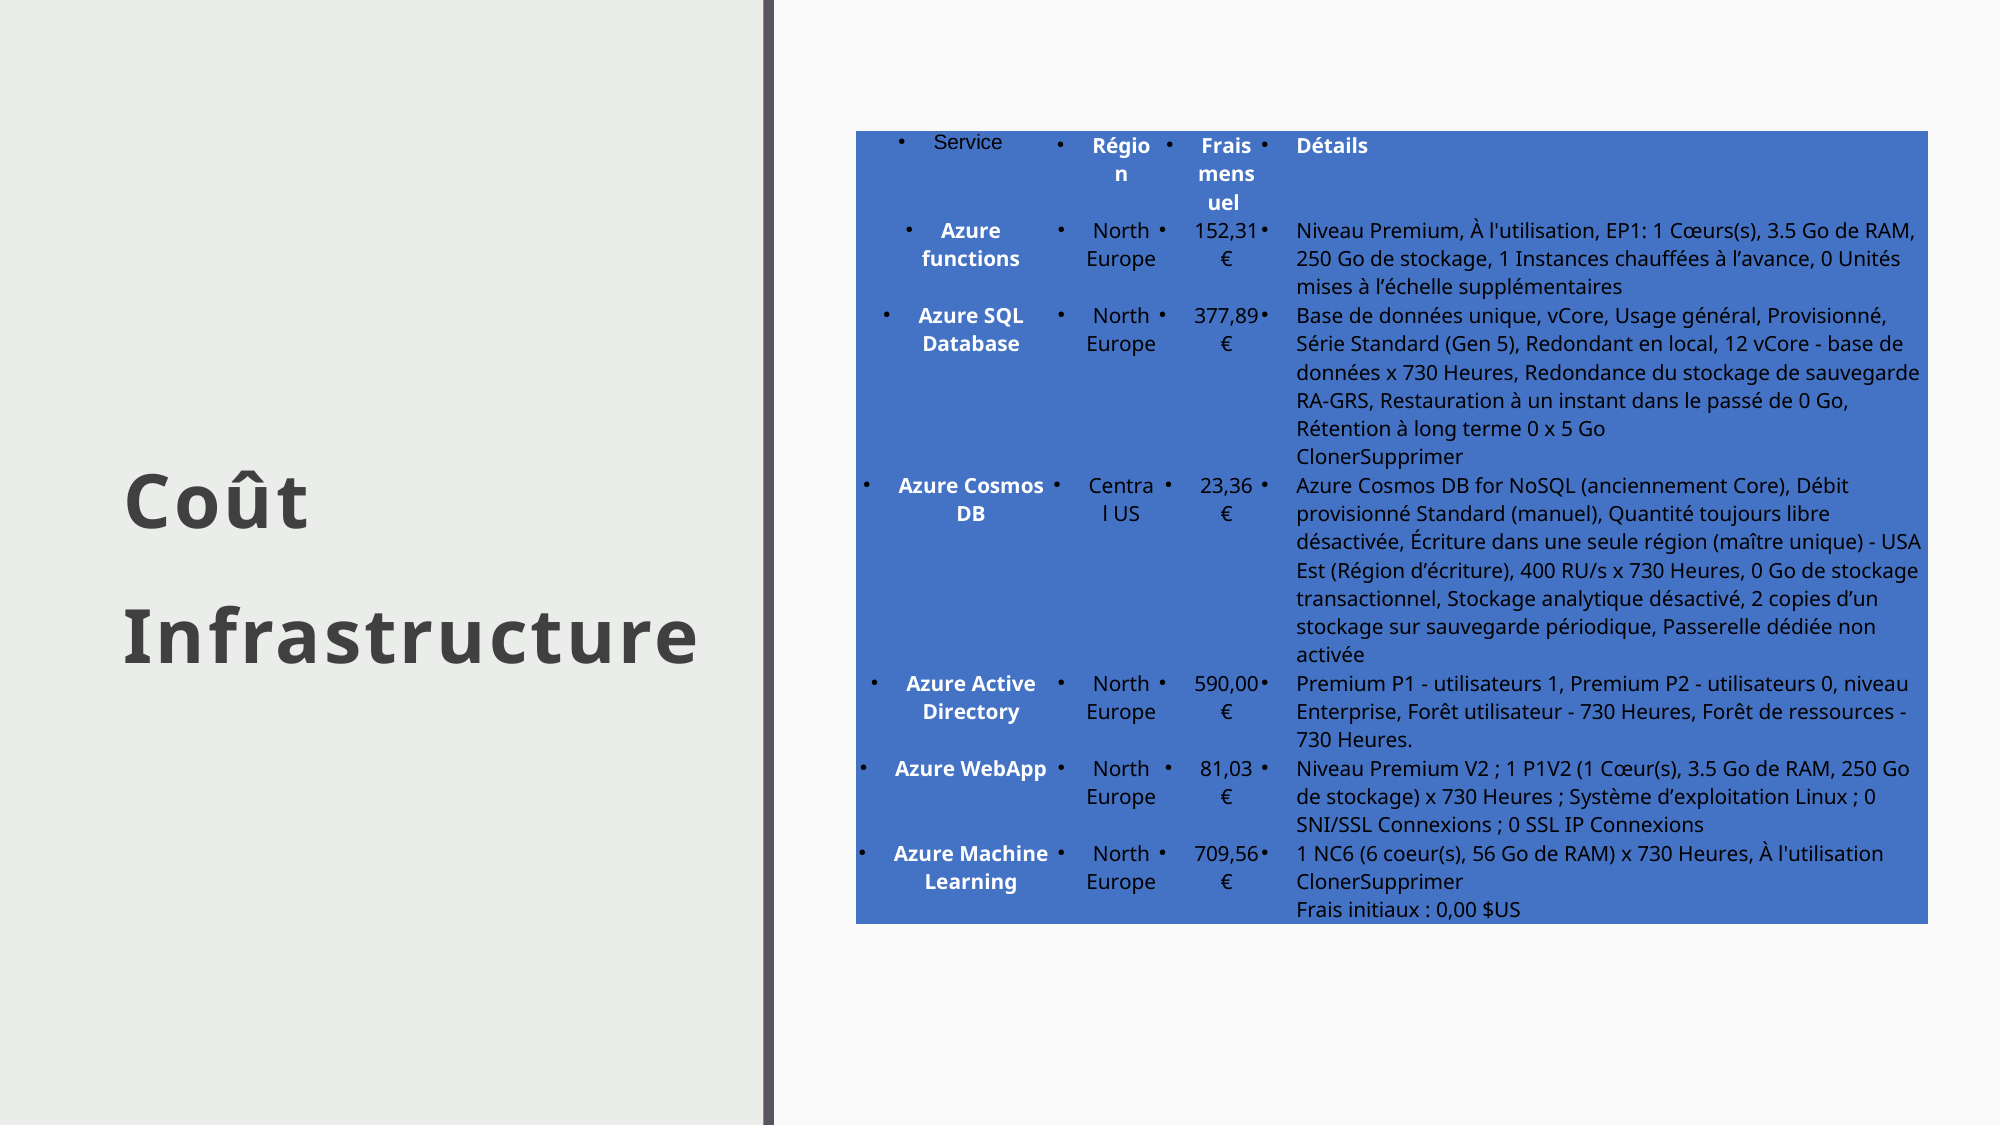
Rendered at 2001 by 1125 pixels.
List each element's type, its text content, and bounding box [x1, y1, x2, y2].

table_cell Azure SQL Database [856, 301, 1051, 471]
table_cell North Europe [1051, 301, 1156, 471]
table_cell 709,56 € [1156, 839, 1261, 924]
table_cell Azure Cosmos DB for NoSQL (anciennement Core), Débit provisionné Standard (manuel), Quantité toujours libre désactivée, Écriture dans une seule région (maître unique) - USA Est (Région d’écriture), 400 RU/s x 730 Heures, 0 Go de stockage transactionnel, Stockage analytique désactivé, 2 copies d’un stockage sur sauvegarde périodique, Passerelle dédiée non activée [1261, 471, 1928, 669]
title Coût Infrastructure [105, 115, 771, 969]
table_header Région [1051, 131, 1156, 216]
table_cell Base de données unique, vCore, Usage général, Provisionné, Série Standard (Gen 5), Redondant en local, 12 vCore - base de données x 730 Heures, Redondance du stockage de sauvegarde RA-GRS, Restauration à un instant dans le passé de 0 Go, Rétention à long terme 0 x 5 Go ClonerSupprimer [1261, 301, 1928, 471]
table_cell Azure Cosmos DB [856, 471, 1051, 669]
table_cell Azure Active Directory [856, 669, 1051, 754]
table_header Détails [1261, 131, 1928, 216]
table_cell Niveau Premium, À l'utilisation, EP1: 1 Cœurs(s), 3.5 Go de RAM, 250 Go de stockage, 1 Instances chauffées à l’avance, 0 Unités mises à l’échelle supplémentaires [1261, 216, 1928, 301]
table_cell 152,31 € [1156, 216, 1261, 301]
table_cell North Europe [1051, 216, 1156, 301]
table_cell 1 NC6 (6 coeur(s), 56 Go de RAM) x 730 Heures, À l'utilisation ClonerSupprimer Frais initiaux : 0,00 $US [1261, 839, 1928, 924]
table_cell 81,03 € [1156, 754, 1261, 839]
table_cell North Europe [1051, 669, 1156, 754]
table_header Service [856, 131, 1051, 216]
table_cell Niveau Premium V2 ; 1 P1V2 (1 Cœur(s), 3.5 Go de RAM, 250 Go de stockage) x 730 Heures ; Système d’exploitation Linux ; 0 SNI/SSL Connexions ; 0 SSL IP Connexions [1261, 754, 1928, 839]
table_cell Azure functions [856, 216, 1051, 301]
table_cell Central US [1051, 471, 1156, 669]
table_cell Premium P1 - utilisateurs 1, Premium P2 - utilisateurs 0, niveau Enterprise, Forêt utilisateur - 730 Heures, Forêt de ressources - 730 Heures. [1261, 669, 1928, 754]
table_header Frais mensuel [1156, 131, 1261, 216]
table_cell 590,00 € [1156, 669, 1261, 754]
table_cell 23,36 € [1156, 471, 1261, 669]
table_cell Azure Machine Learning [856, 839, 1051, 924]
table_cell North Europe [1051, 754, 1156, 839]
table_cell North Europe [1051, 839, 1156, 924]
table_cell Azure WebApp [856, 754, 1051, 839]
table_cell 377,89 € [1156, 301, 1261, 471]
